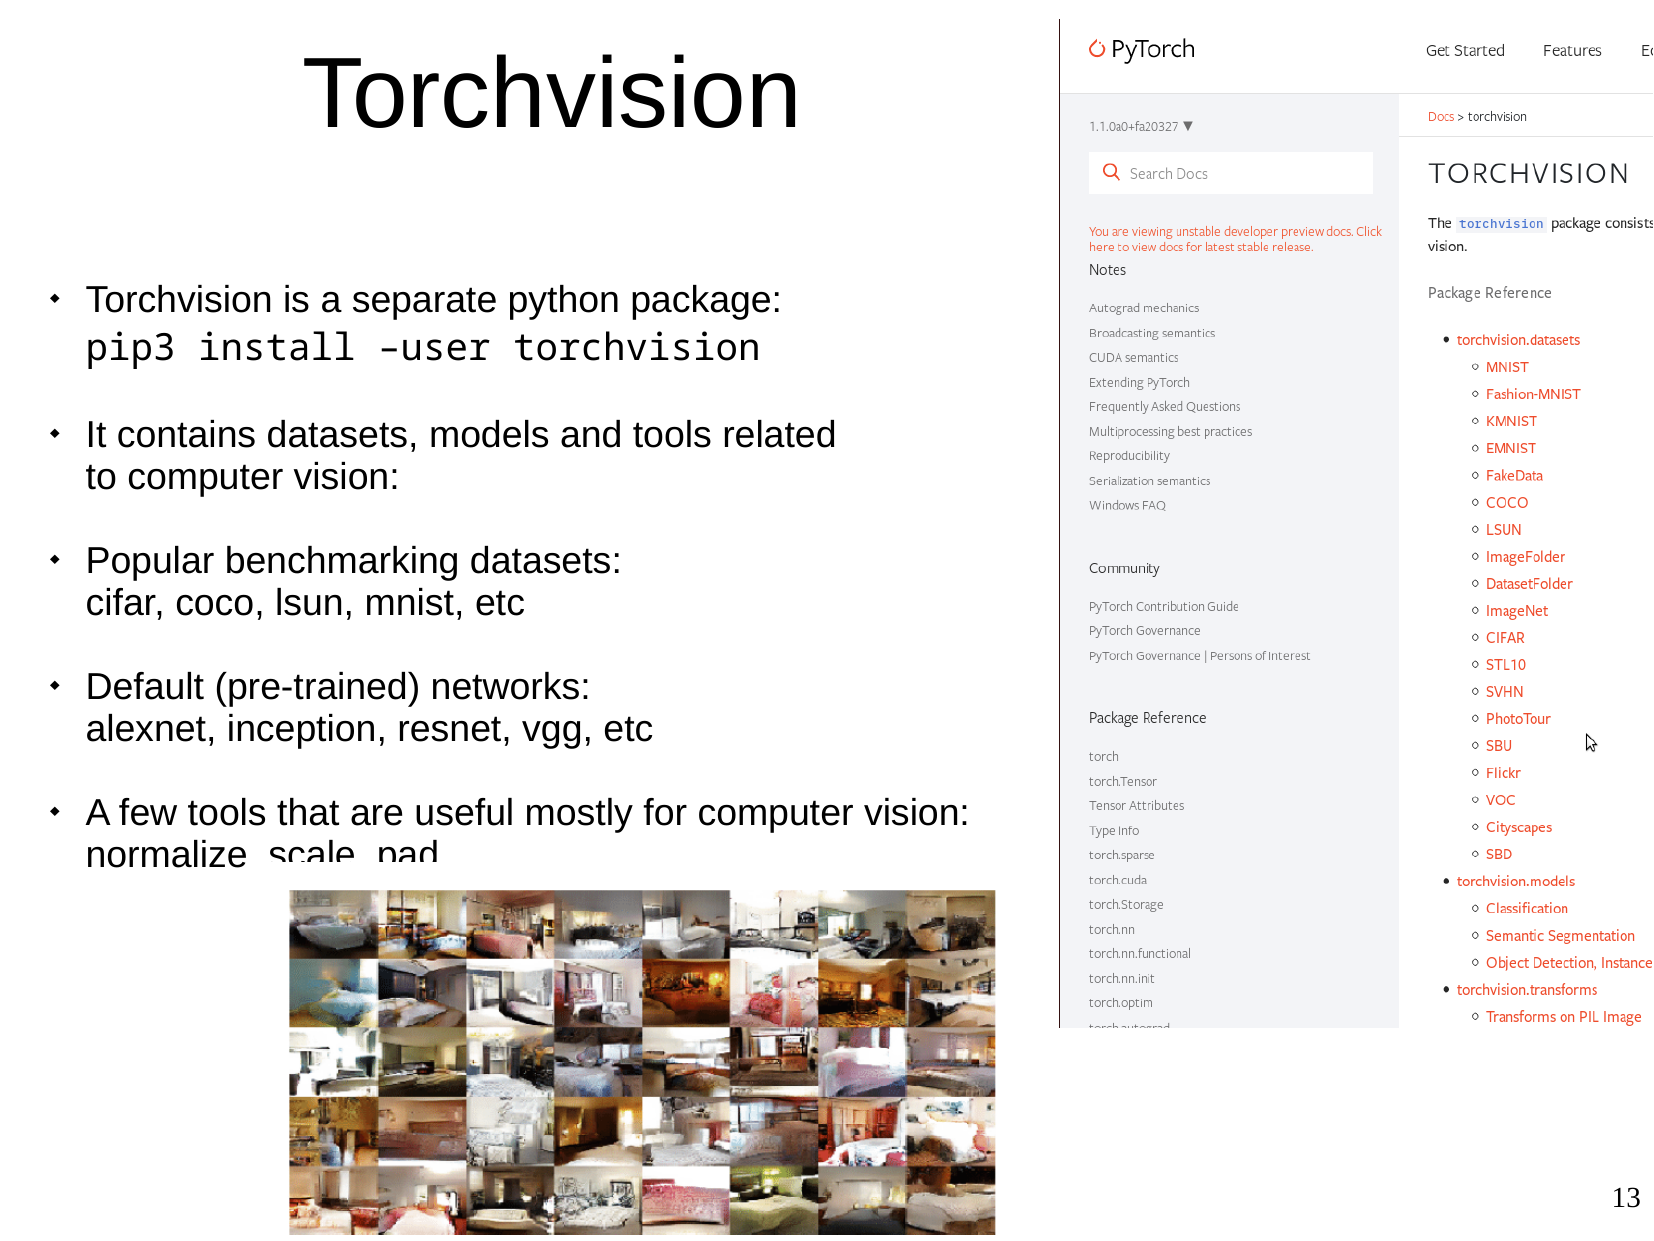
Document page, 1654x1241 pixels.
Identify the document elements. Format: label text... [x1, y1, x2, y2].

text_box Torchvision is a separate python package: pip3 install –user torchvision It contains datasets, models and tools related to computer vision: Popular benchmarking datasets: cifar, coco, lsun, mnist, etc Default (pre-trained) networks: alexnet, inception, resnet, vgg, etc A few tools that are useful mostly for computer vision: normalize, scale, pad, …. [35, 271, 1059, 875]
picture [246, 862, 1016, 1235]
text_box <number> [1547, 1181, 1642, 1228]
picture [1059, 19, 1653, 1028]
text_box Torchvision [17, 29, 1059, 157]
